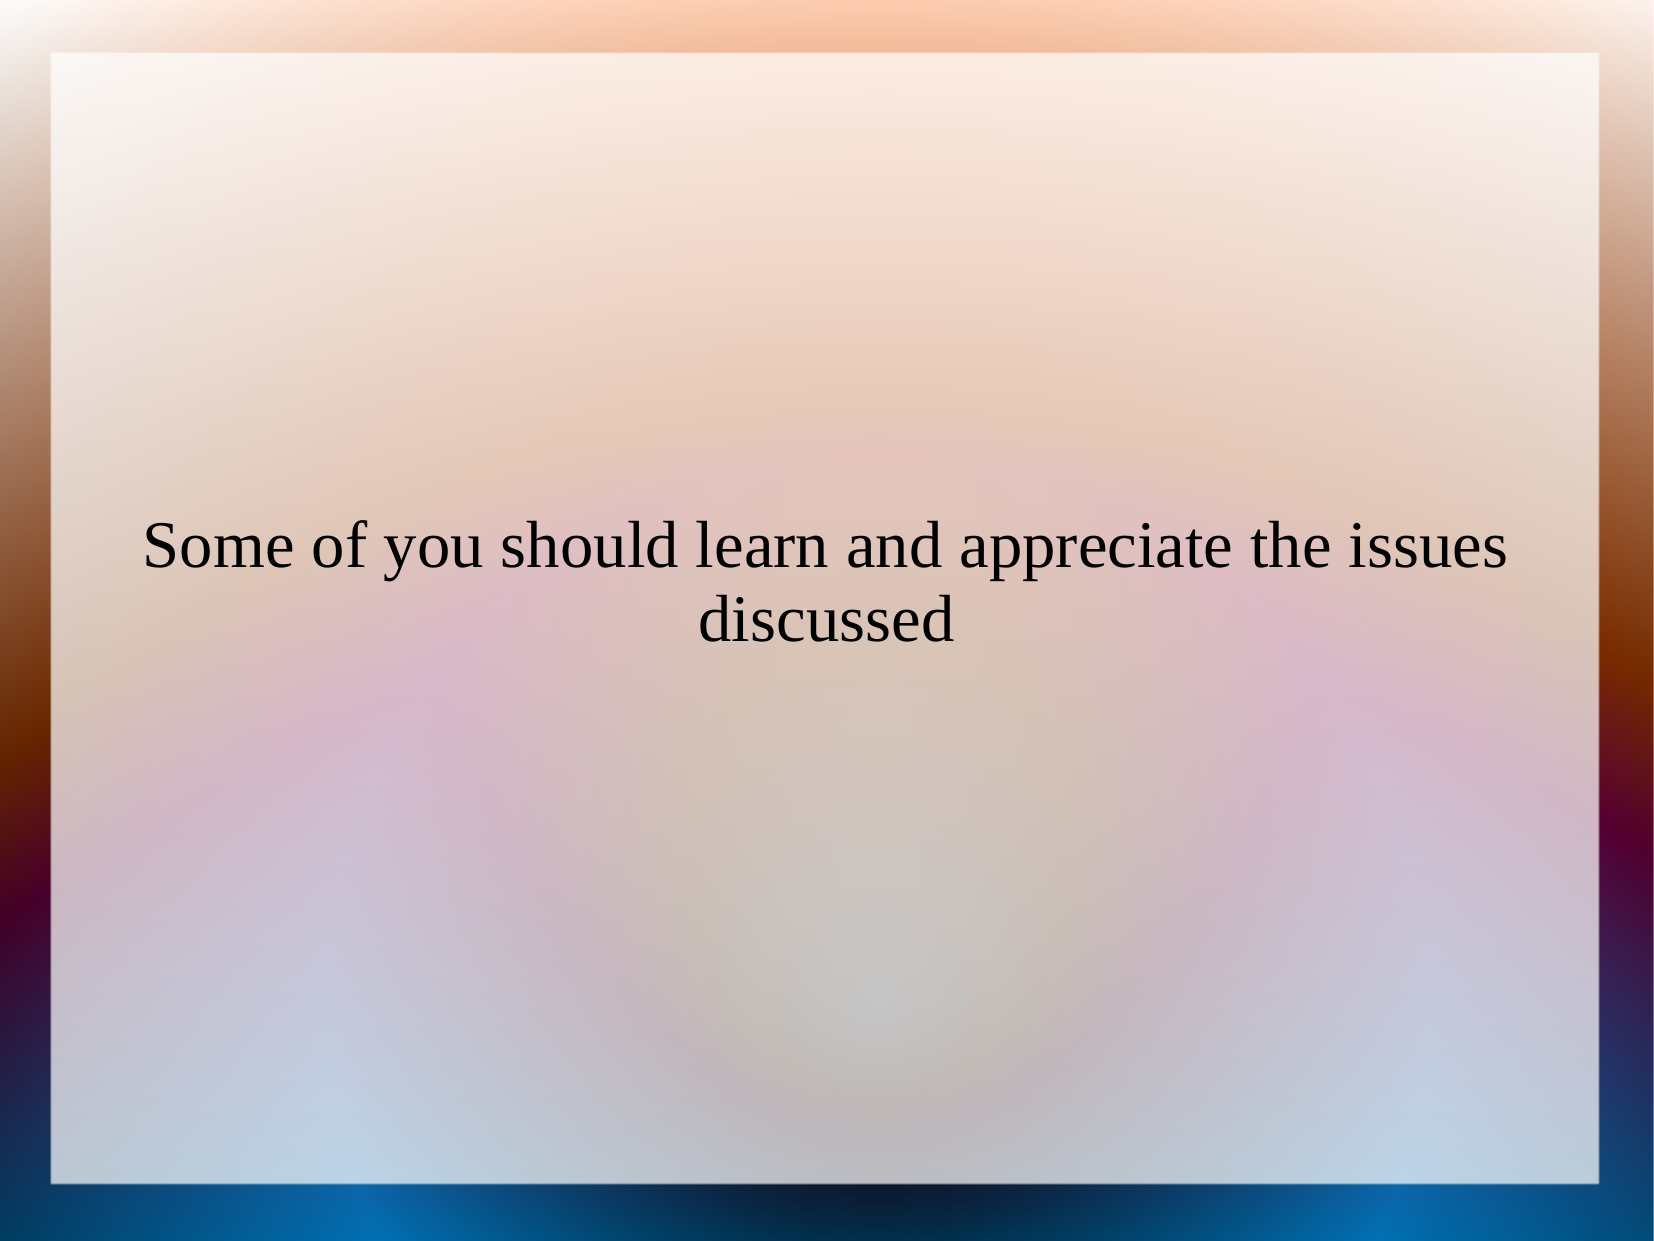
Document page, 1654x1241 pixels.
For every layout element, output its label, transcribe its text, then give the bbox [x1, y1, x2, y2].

picture [0, 0, 1654, 1241]
subtitle Some of you should learn and appreciate the issues discussed [82, 55, 1571, 1109]
